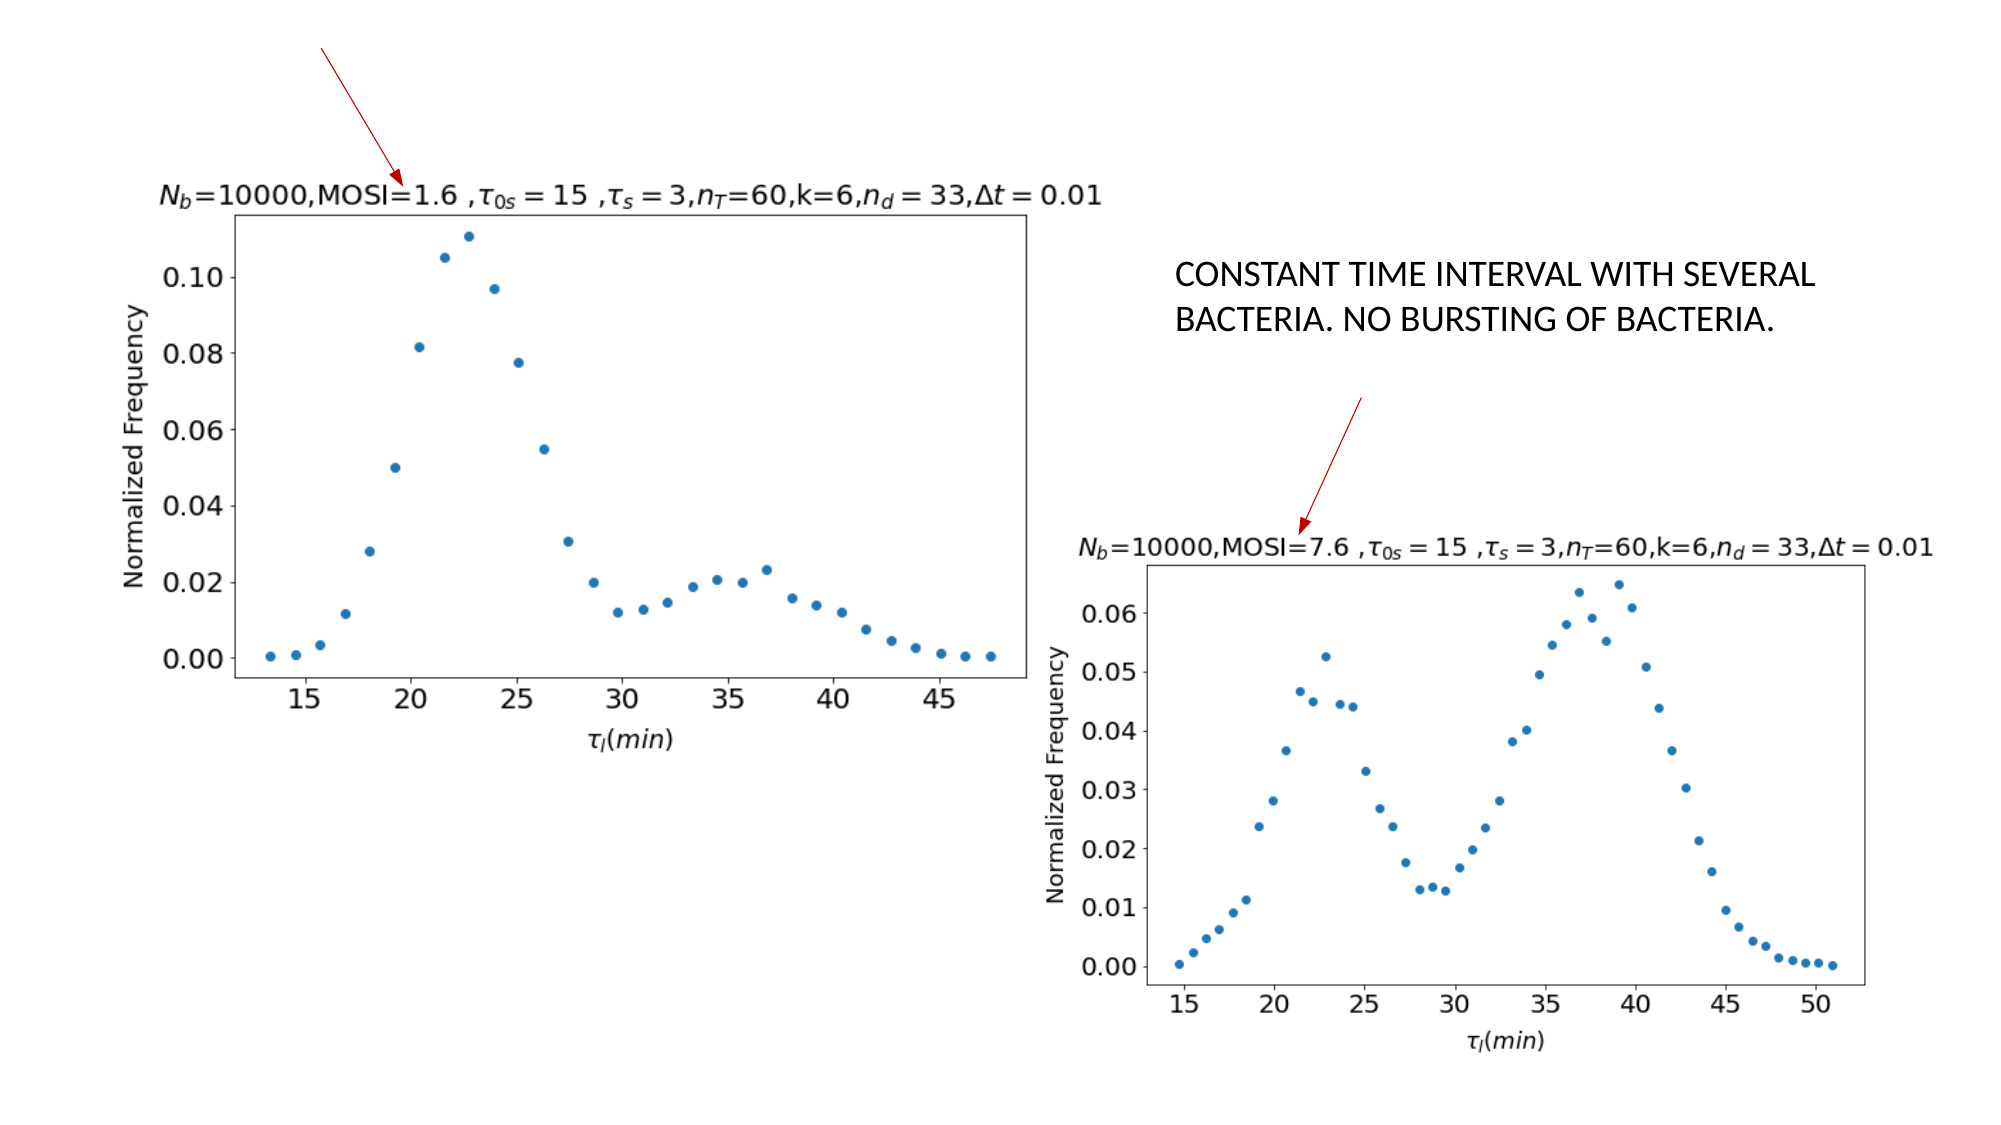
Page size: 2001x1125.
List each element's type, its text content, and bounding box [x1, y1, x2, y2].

text_box CONSTANT TIME INTERVAL WITH SEVERAL BACTERIA. NO BURSTING OF BACTERIA. [1159, 241, 1925, 348]
picture [107, 141, 1957, 1054]
